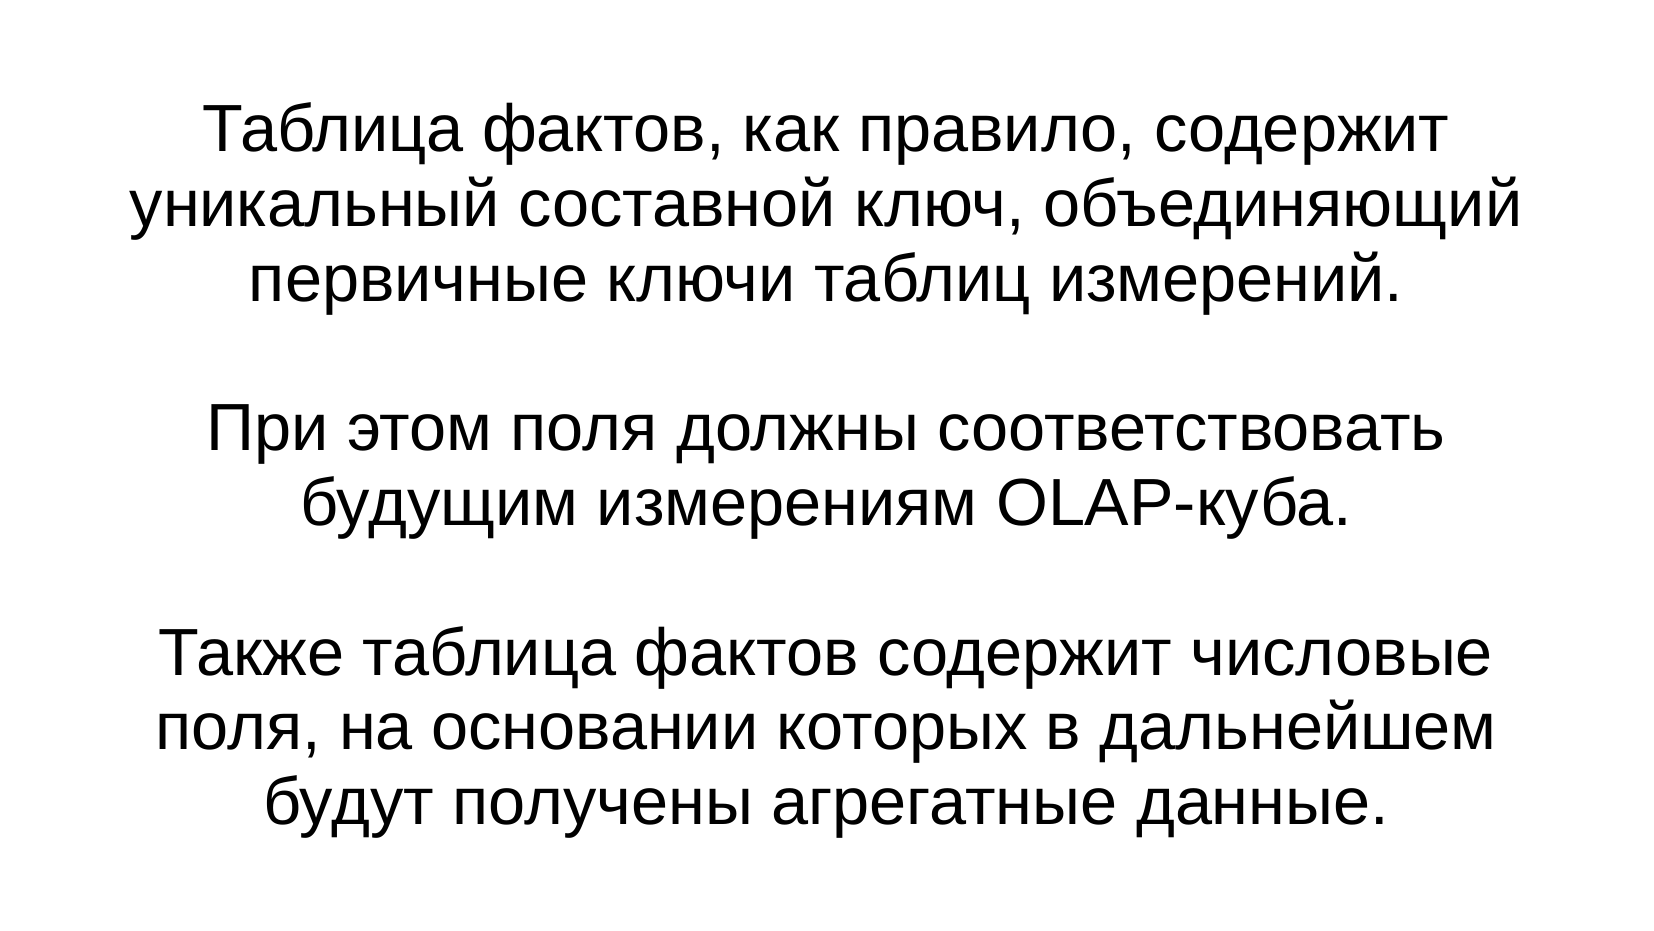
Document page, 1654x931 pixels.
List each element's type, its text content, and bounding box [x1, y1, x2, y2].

subtitle Таблица фактов, как правило, содержит уникальный составной ключ, объединяющий первичные ключи таблиц измерений. При этом поля должны соответствовать будущим измерениям OLAP-куба. Также таблица фактов содержит числовые поля, на основании которых в дальнейшем будут получены агрегатные данные. [82, 60, 1571, 871]
